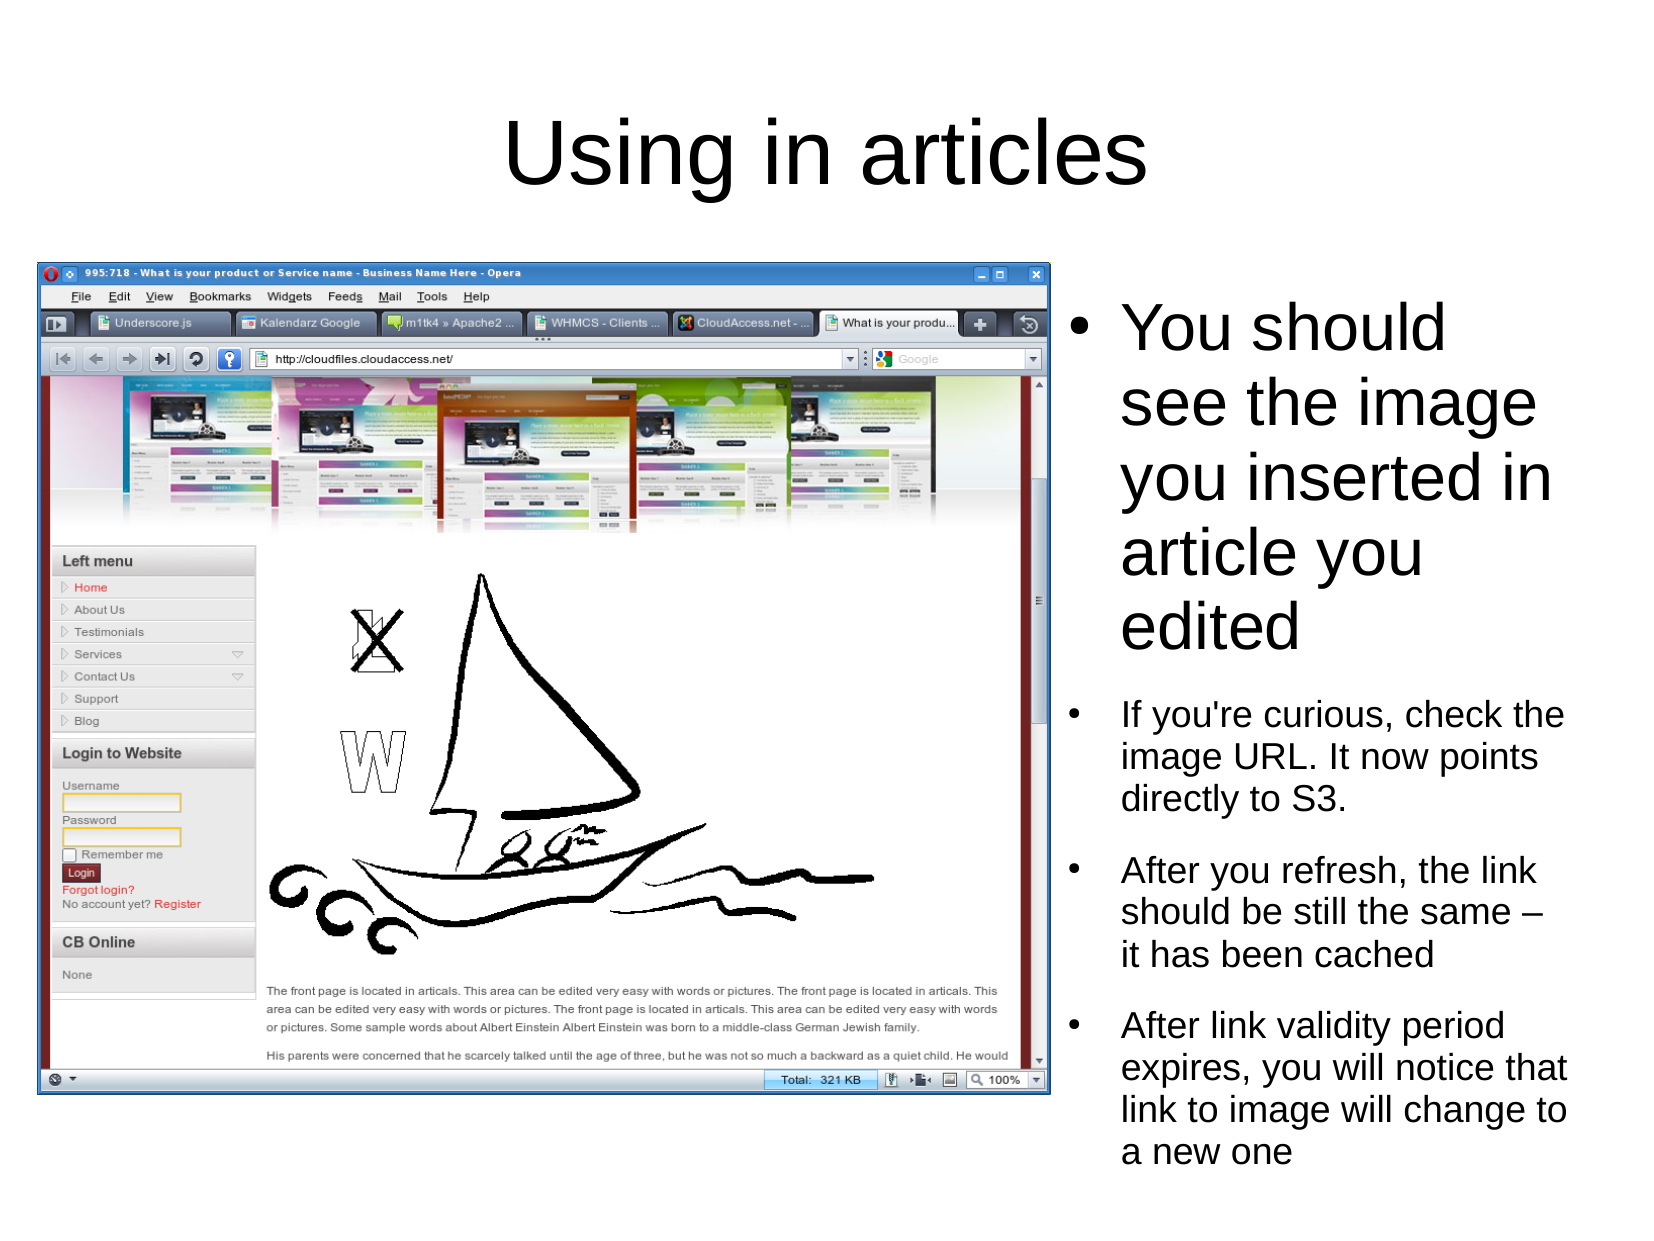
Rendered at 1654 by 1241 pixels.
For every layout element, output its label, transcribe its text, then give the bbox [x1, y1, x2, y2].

list You should see the image you inserted in article you edited If you're curious, check the image URL. It now points directly to S3. After you refresh, the link should be still the same – it has been cached After link validity period expires, you will notice that link to image will change to a new one [1050, 290, 1572, 1201]
title Using in articles [82, 49, 1571, 257]
picture [37, 262, 1051, 1095]
